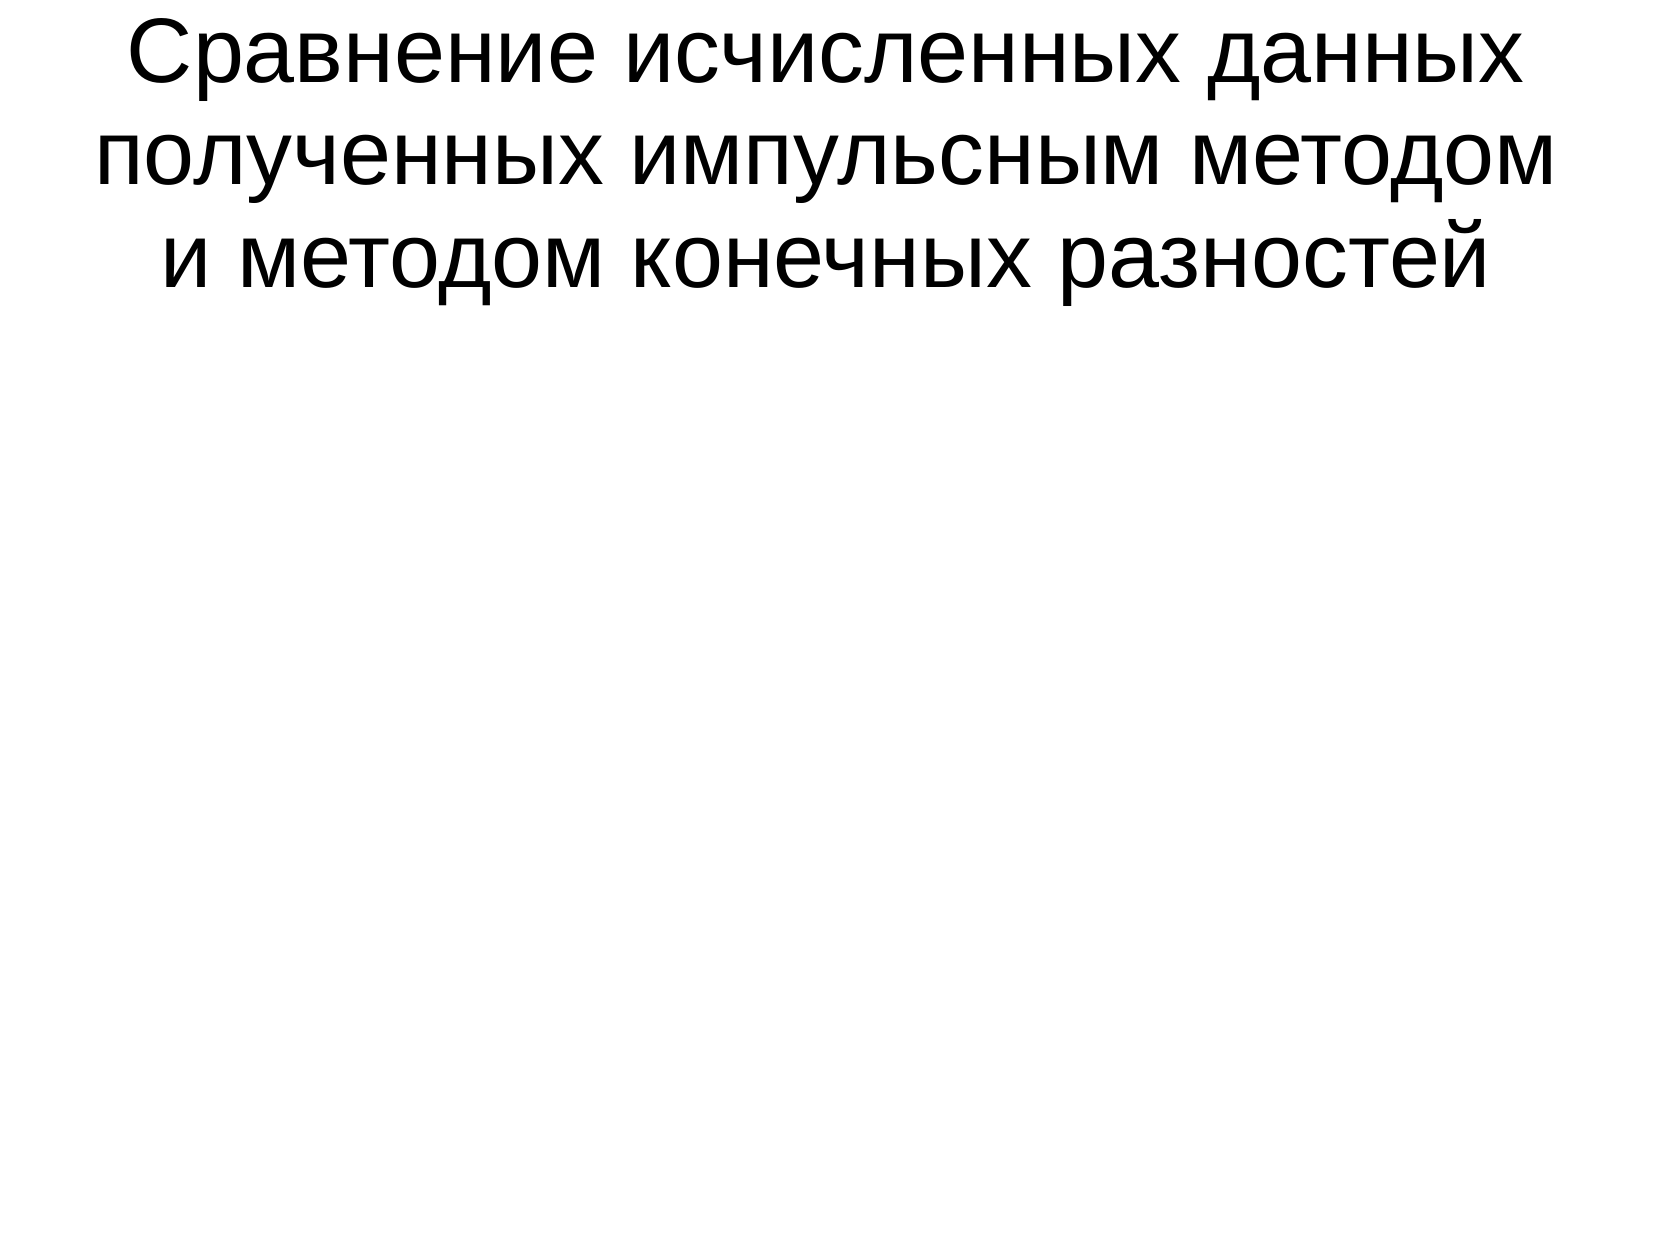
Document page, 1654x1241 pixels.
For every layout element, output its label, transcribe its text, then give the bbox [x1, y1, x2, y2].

title Сравнение исчисленных данных полученных импульсным методом и методом конечных разностей [82, 0, 1571, 307]
